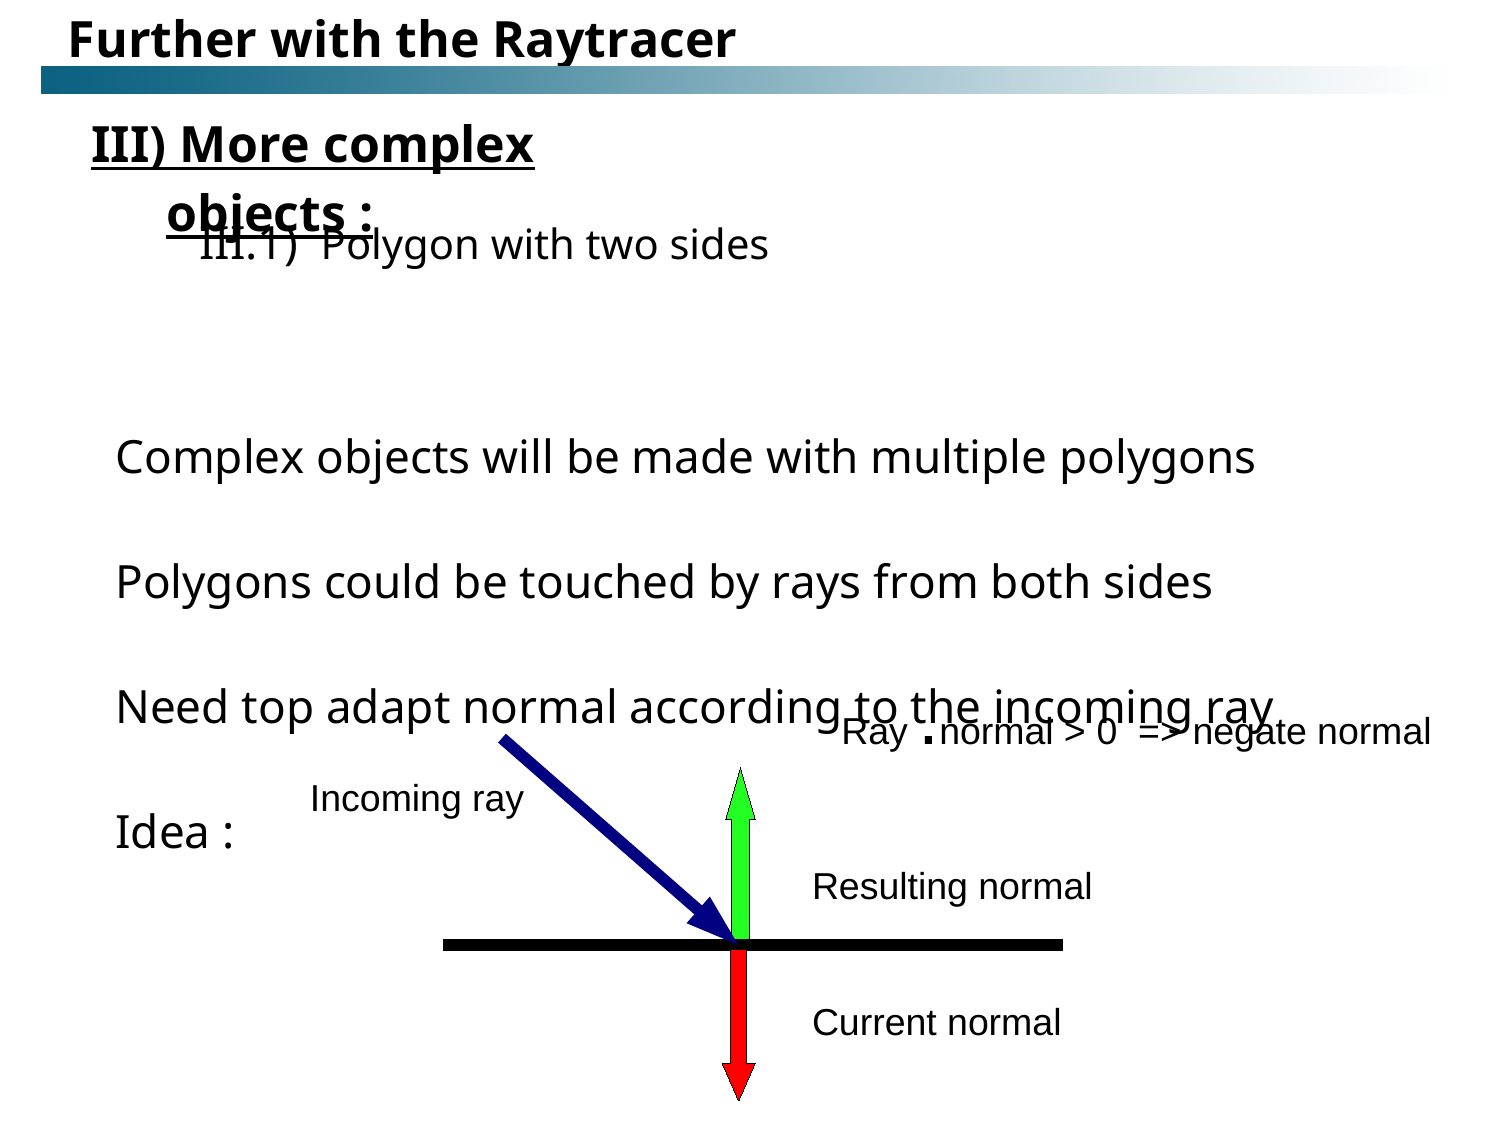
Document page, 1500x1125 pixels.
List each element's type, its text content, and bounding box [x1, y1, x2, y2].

text_box Current normal [797, 993, 1123, 1051]
text_box Incoming ray [295, 769, 621, 827]
text_box Complex objects will be made with multiple polygons Polygons could be touched by rays from both sides Need top adapt normal according to the incoming ray Idea : [88, 354, 1477, 727]
text_box III.1) Polygon with two sides [184, 203, 1182, 282]
title Further with the Raytracer [53, 1, 859, 66]
picture [41, 66, 1471, 94]
text_box [722, 949, 756, 1101]
text_box III) More complex objects : [76, 101, 768, 254]
text_box Ray .normal > 0 => negate normal [826, 668, 1500, 768]
text_box [725, 767, 756, 939]
text_box Resulting normal [797, 858, 1241, 916]
